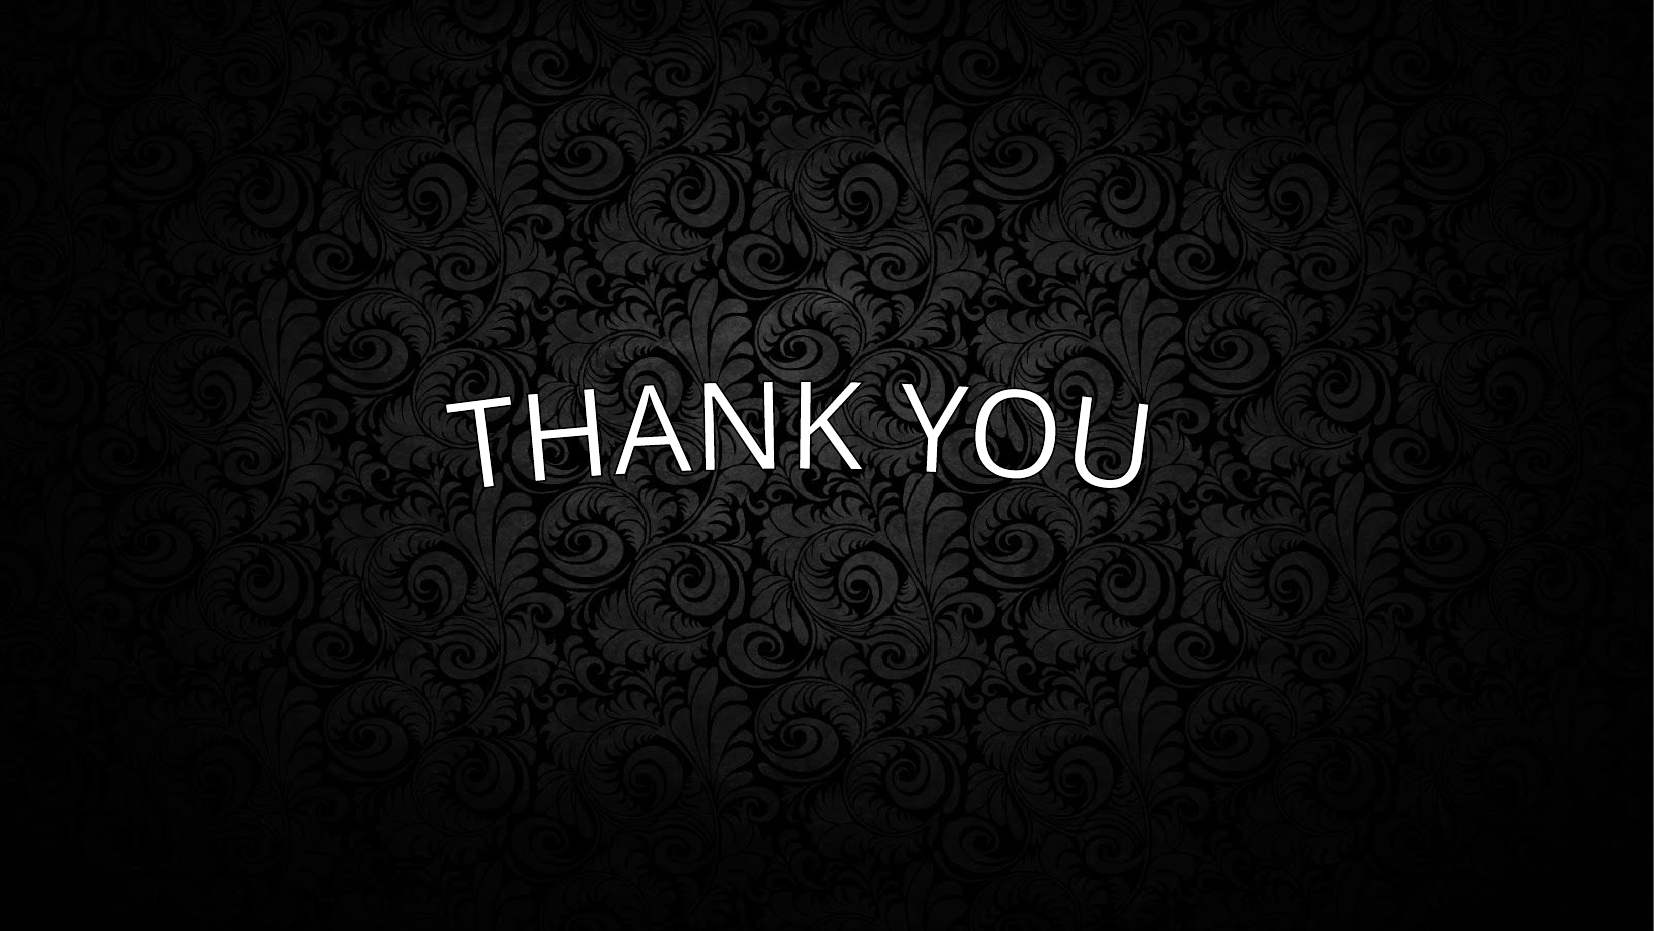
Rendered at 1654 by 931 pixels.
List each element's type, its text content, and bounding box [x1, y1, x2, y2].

text_box THANK YOU [527, 388, 603, 482]
text_box THANK YOU [703, 381, 776, 471]
text_box THANK YOU [900, 382, 971, 473]
text_box THANK YOU [799, 381, 864, 471]
text_box THANK YOU [1074, 395, 1150, 489]
text_box THANK YOU [445, 395, 512, 489]
text_box THANK YOU [974, 388, 1057, 480]
text_box THANK YOU [614, 384, 693, 476]
picture [0, 0, 1654, 931]
